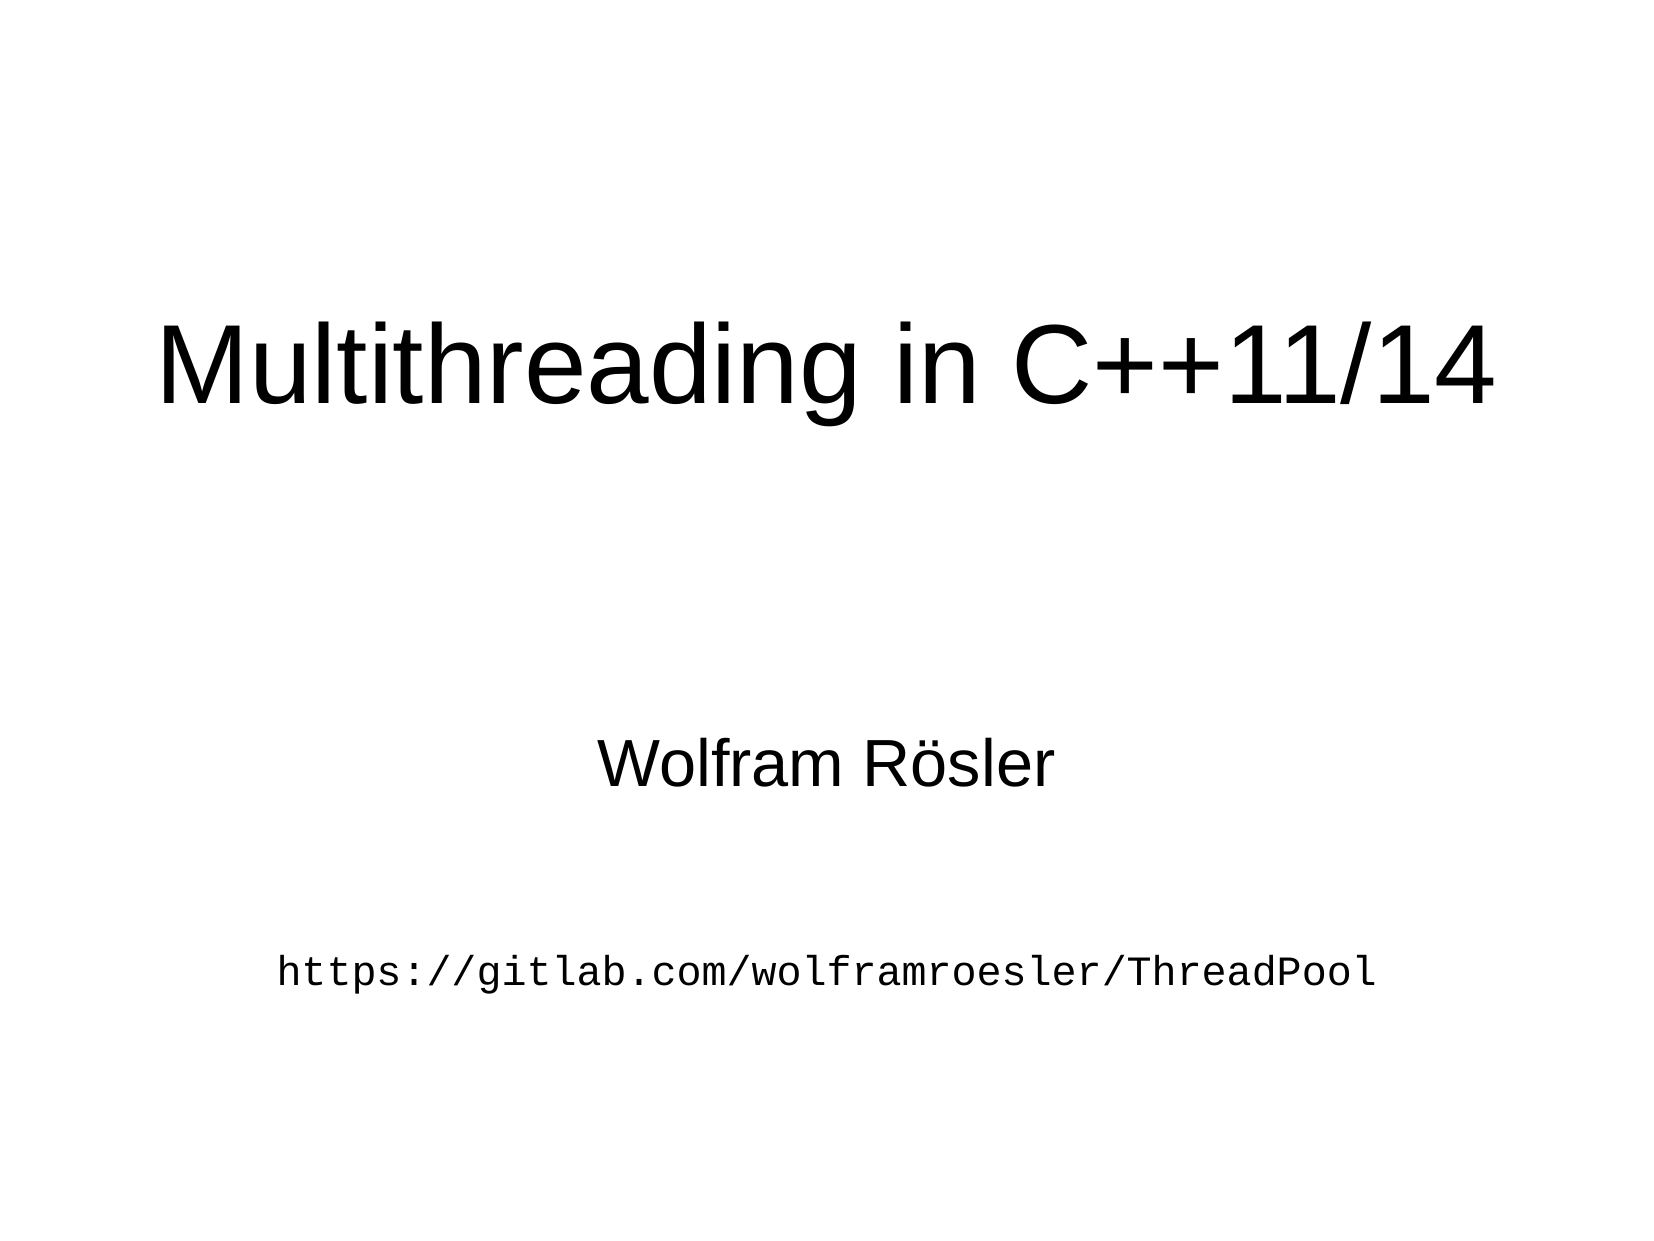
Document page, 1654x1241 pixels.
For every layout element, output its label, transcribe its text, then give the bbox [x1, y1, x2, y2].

subtitle Multithreading in C++11/14 Wolfram Rösler https://gitlab.com/wolframroesler/ThreadPool [82, 290, 1571, 1010]
